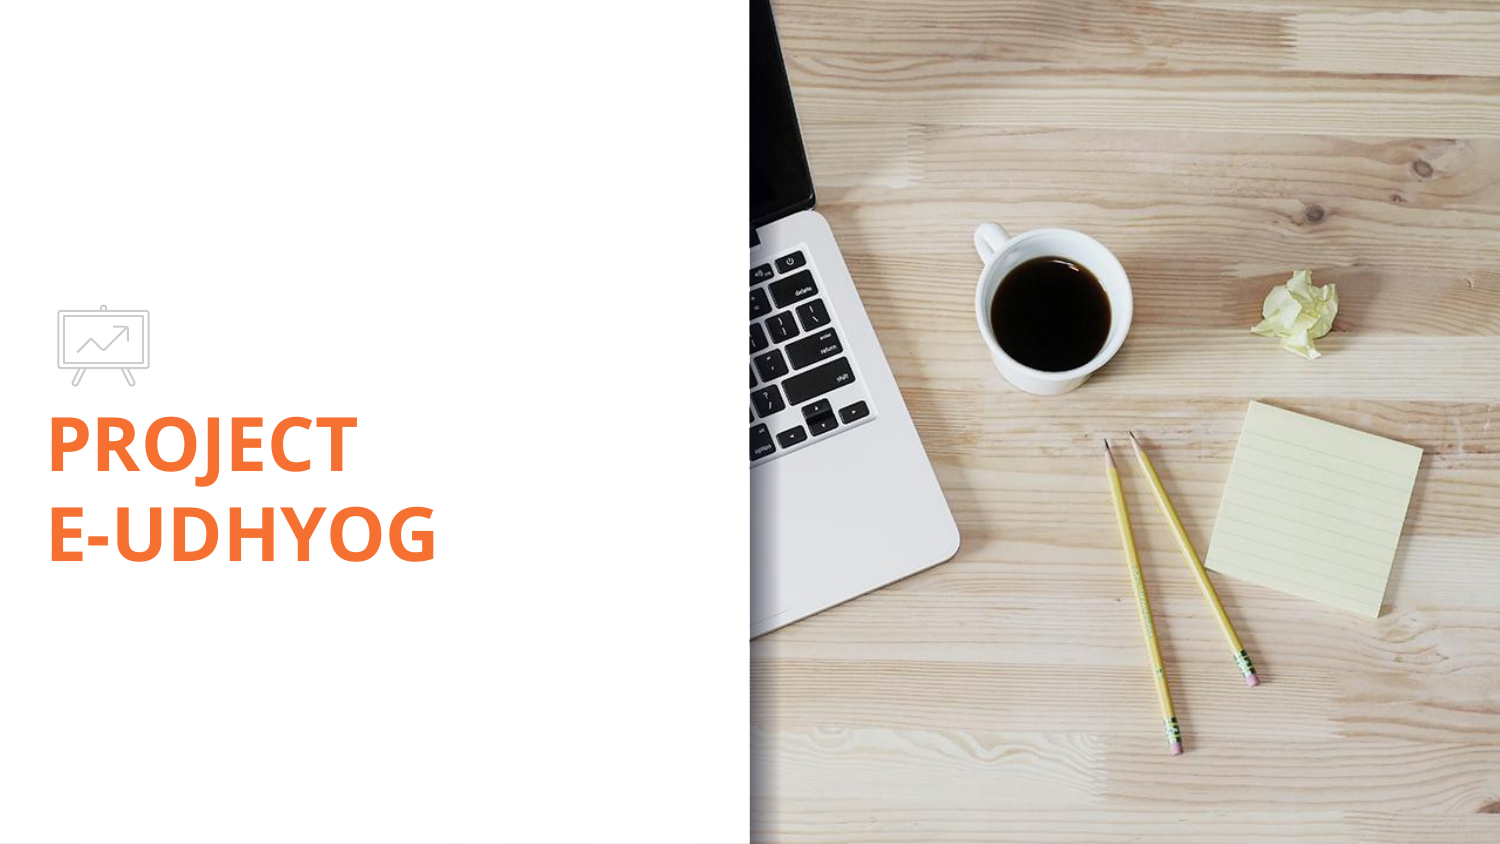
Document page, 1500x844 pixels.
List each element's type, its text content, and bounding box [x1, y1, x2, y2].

picture [750, 0, 1500, 844]
title PROJECT E-UDHYOG [30, 291, 841, 662]
